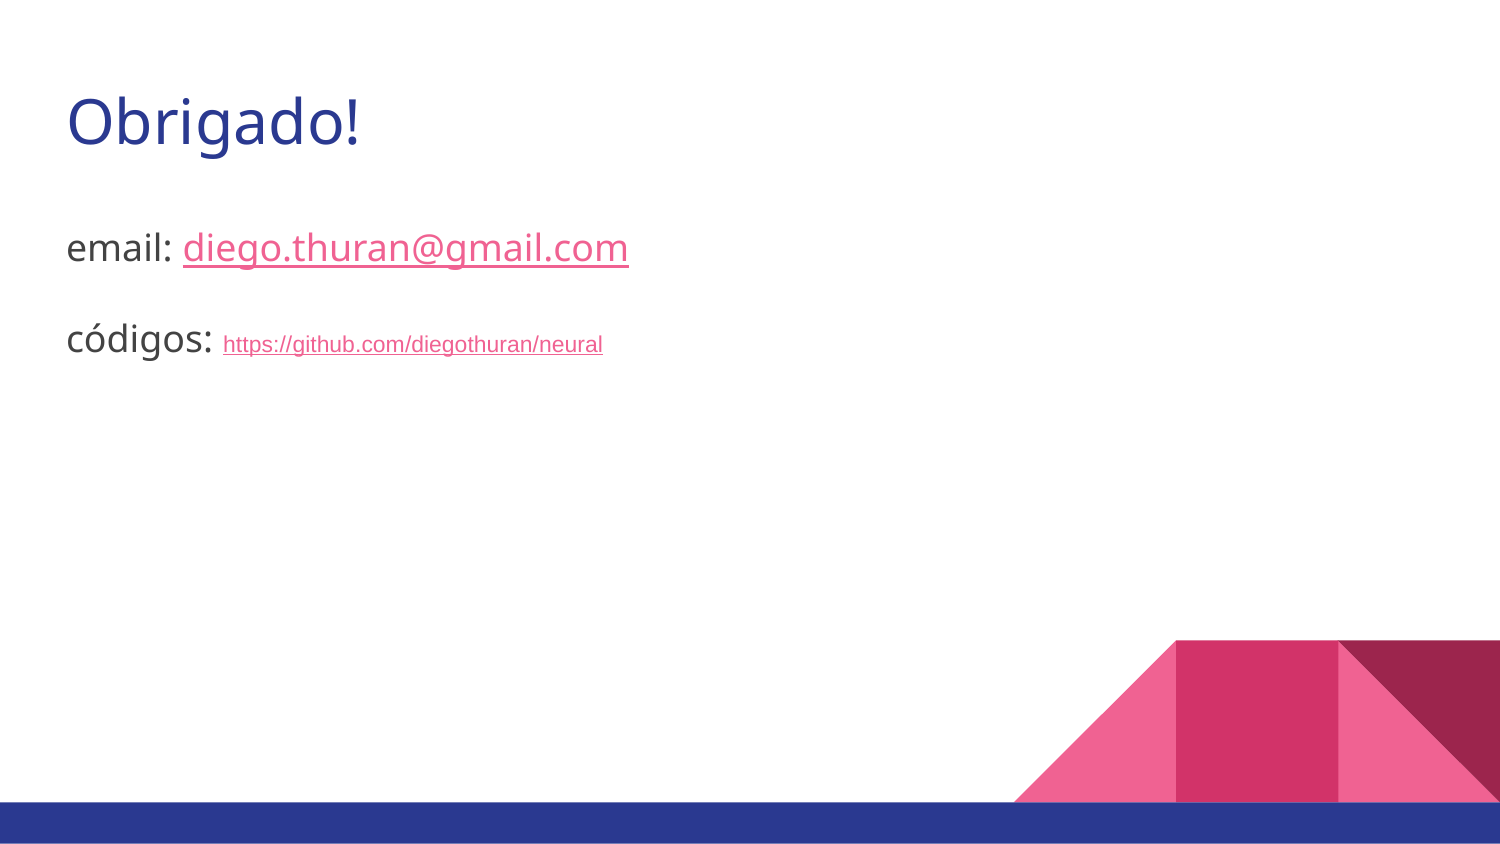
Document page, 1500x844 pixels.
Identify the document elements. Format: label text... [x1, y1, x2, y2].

list email: diego.thuran@gmail.com códigos: https://github.com/diegothuran/neural [51, 201, 1449, 750]
title Obrigado! [51, 67, 1449, 167]
